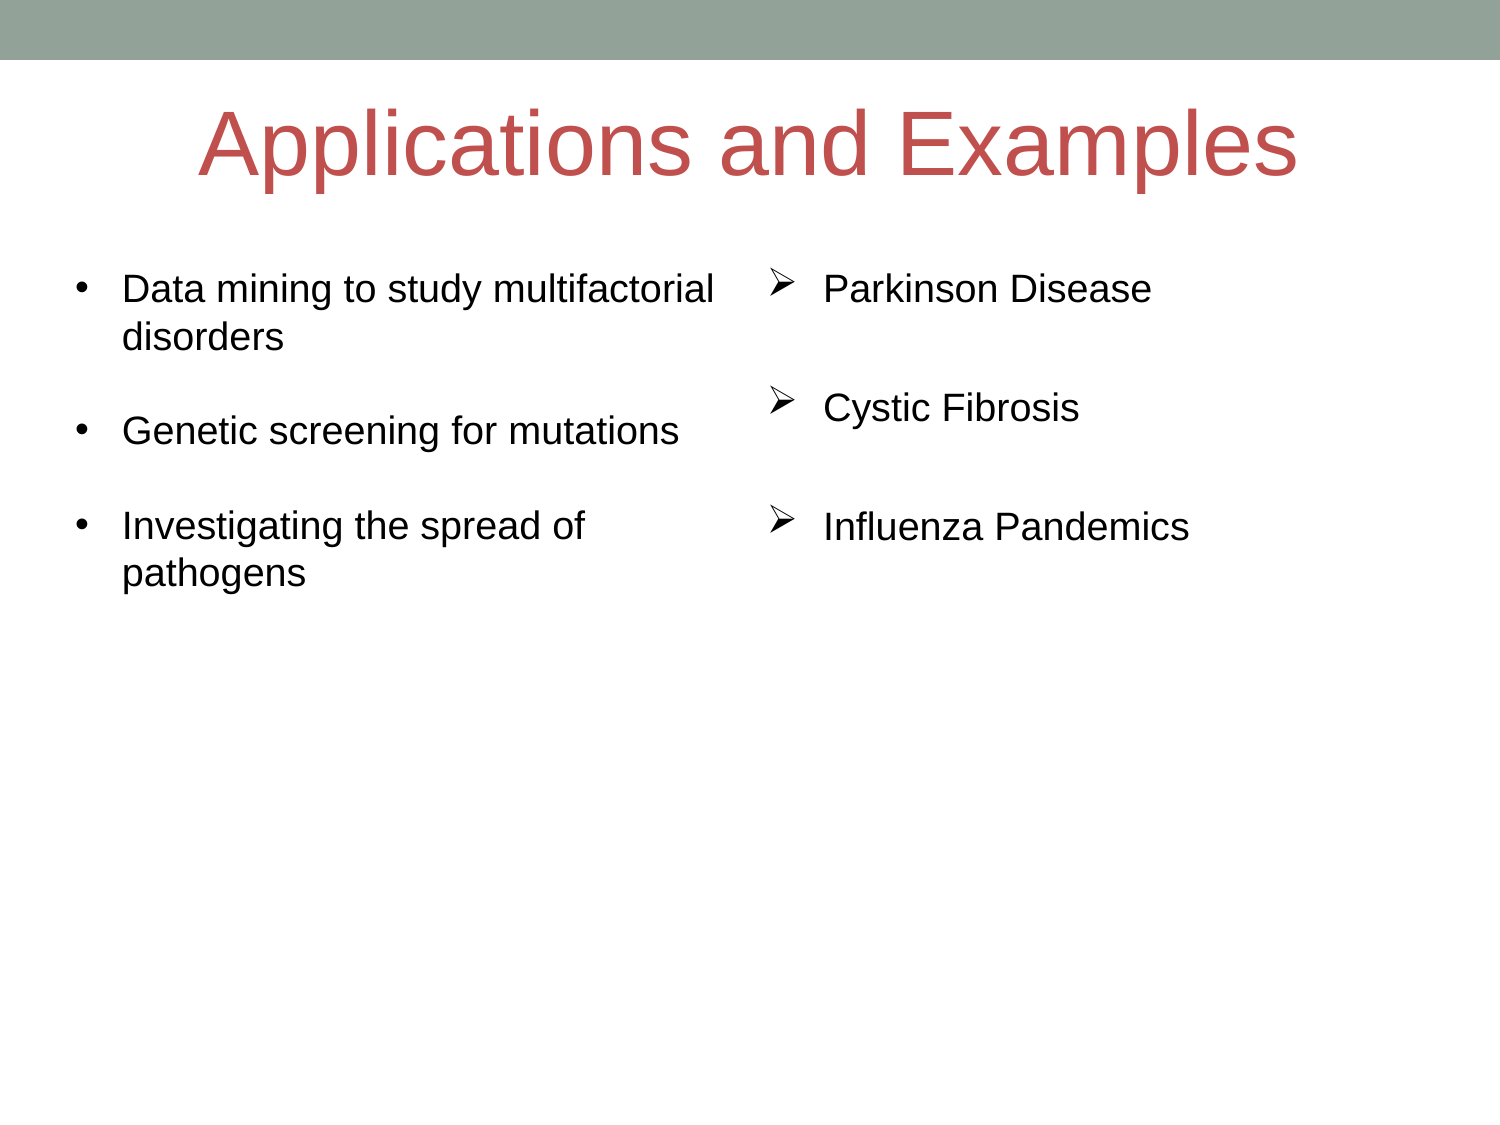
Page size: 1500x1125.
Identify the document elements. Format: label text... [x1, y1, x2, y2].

title Applications and Examples [75, 44, 1425, 233]
list Data mining to study multifactorial disorders Genetic screening for mutations Investigating the spread of pathogens [75, 263, 734, 1068]
list Parkinson Disease Cystic Fibrosis Influenza Pandemics [766, 263, 1426, 1068]
